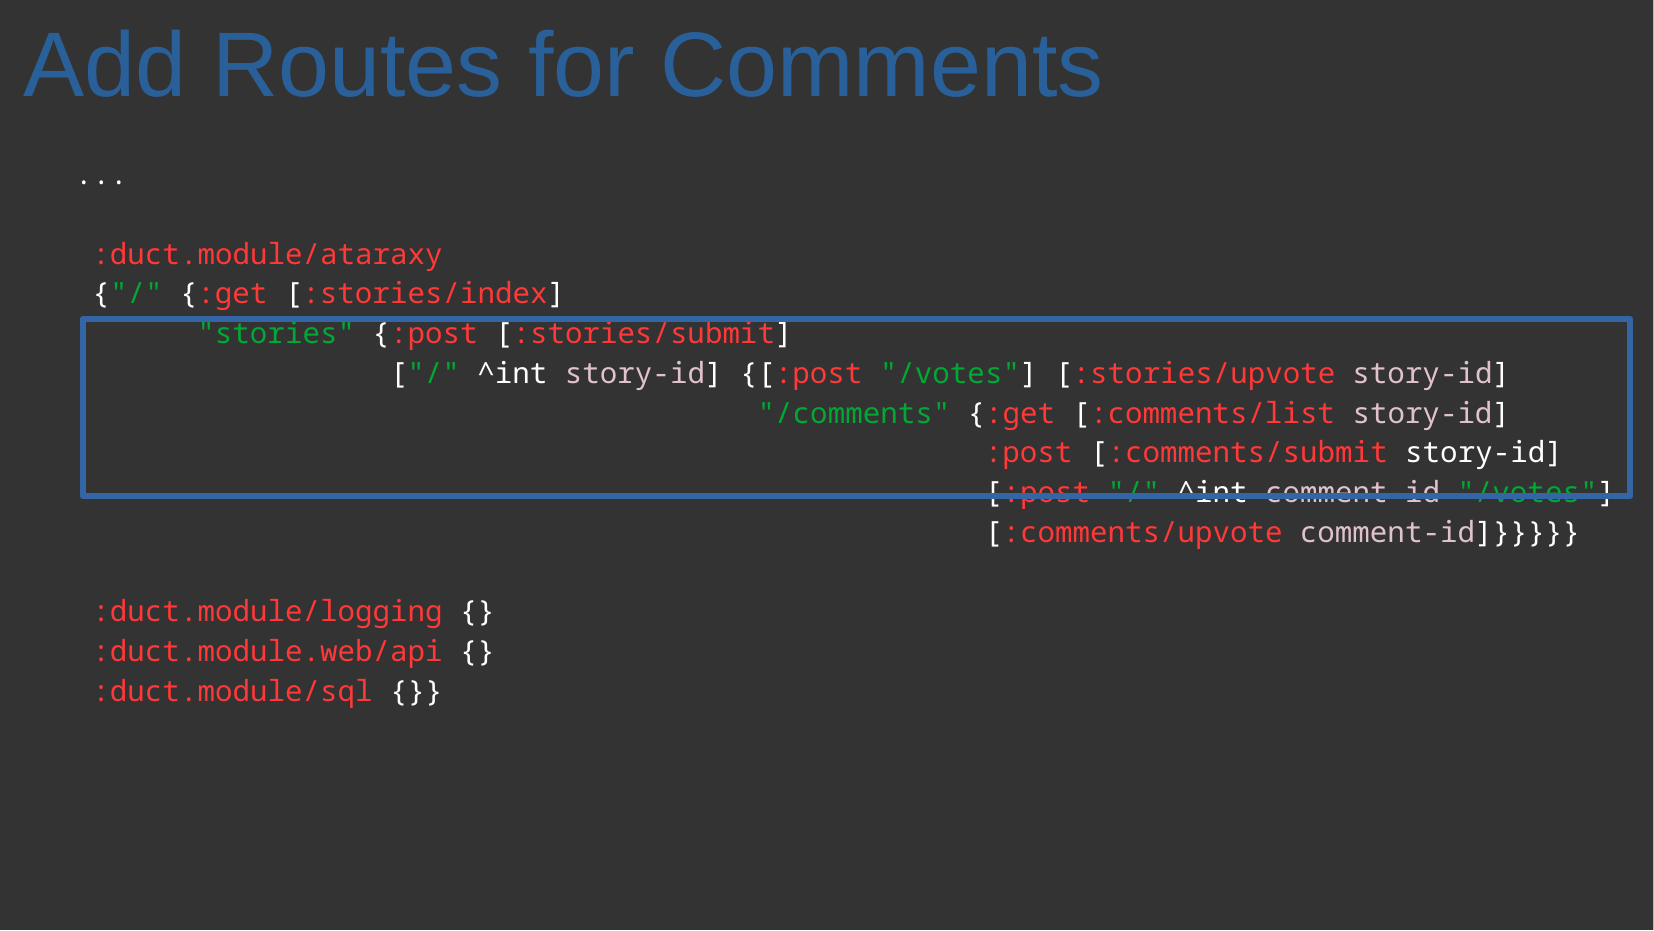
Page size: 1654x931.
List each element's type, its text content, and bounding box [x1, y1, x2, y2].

title Add Routes for Comments [23, 11, 1589, 119]
list ... :duct.module/ataraxy {"/" {:get [:stories/index] "stories" {:post [:stories/submit] ["/" ^int story-id] {[:post "/votes"] [:stories/upvote story-id] "/comments" {:get [:comments/list story-id] :post [:comments/submit story-id] [:post "/" ^int comment-id "/votes"] [:comments/upvote comment-id]}}}}} :duct.module/logging {} :duct.module.web/api {} :duct.module/sql {}} [75, 153, 1654, 886]
